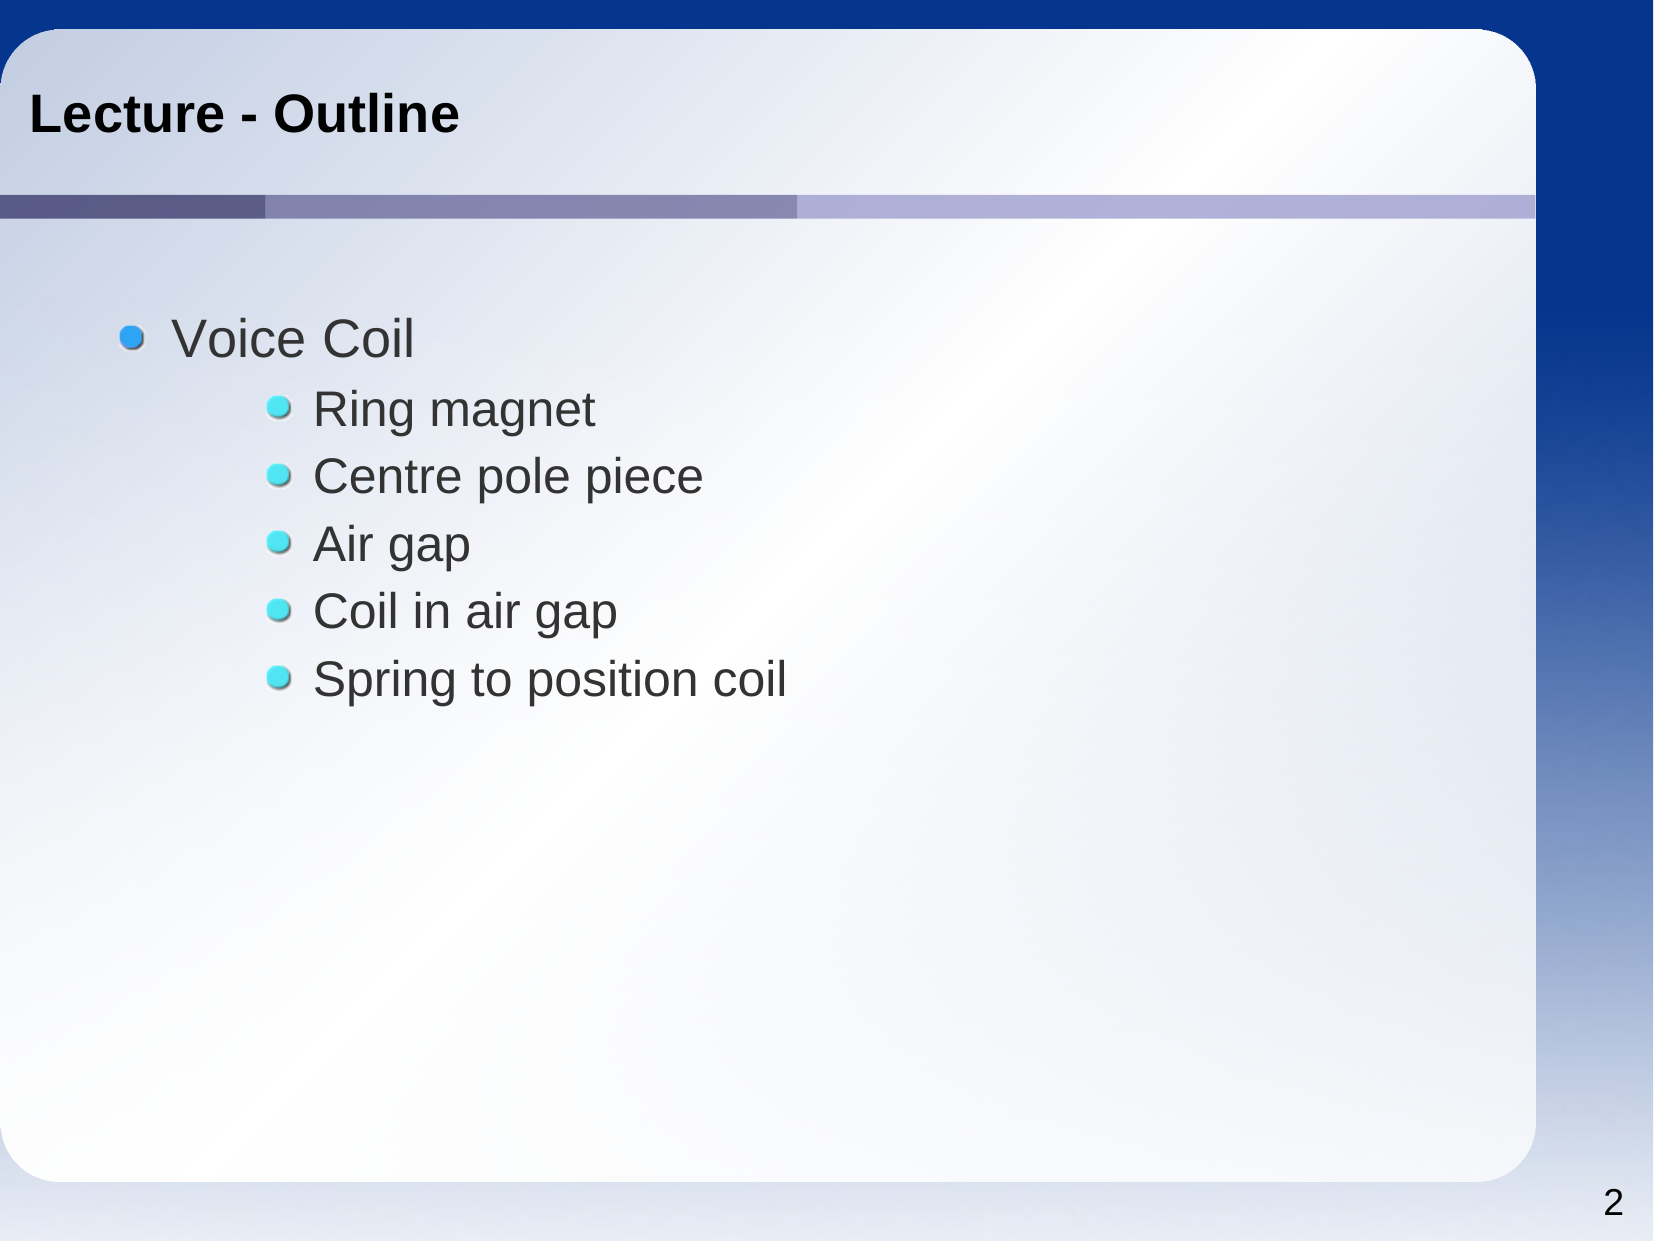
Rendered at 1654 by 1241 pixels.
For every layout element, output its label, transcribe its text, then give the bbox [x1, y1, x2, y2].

picture [0, 0, 1654, 1241]
list Voice Coil Ring magnet Centre pole piece Air gap Coil in air gap Spring to position coil [29, 236, 1506, 1152]
title Lecture - Outline [29, 49, 1506, 178]
